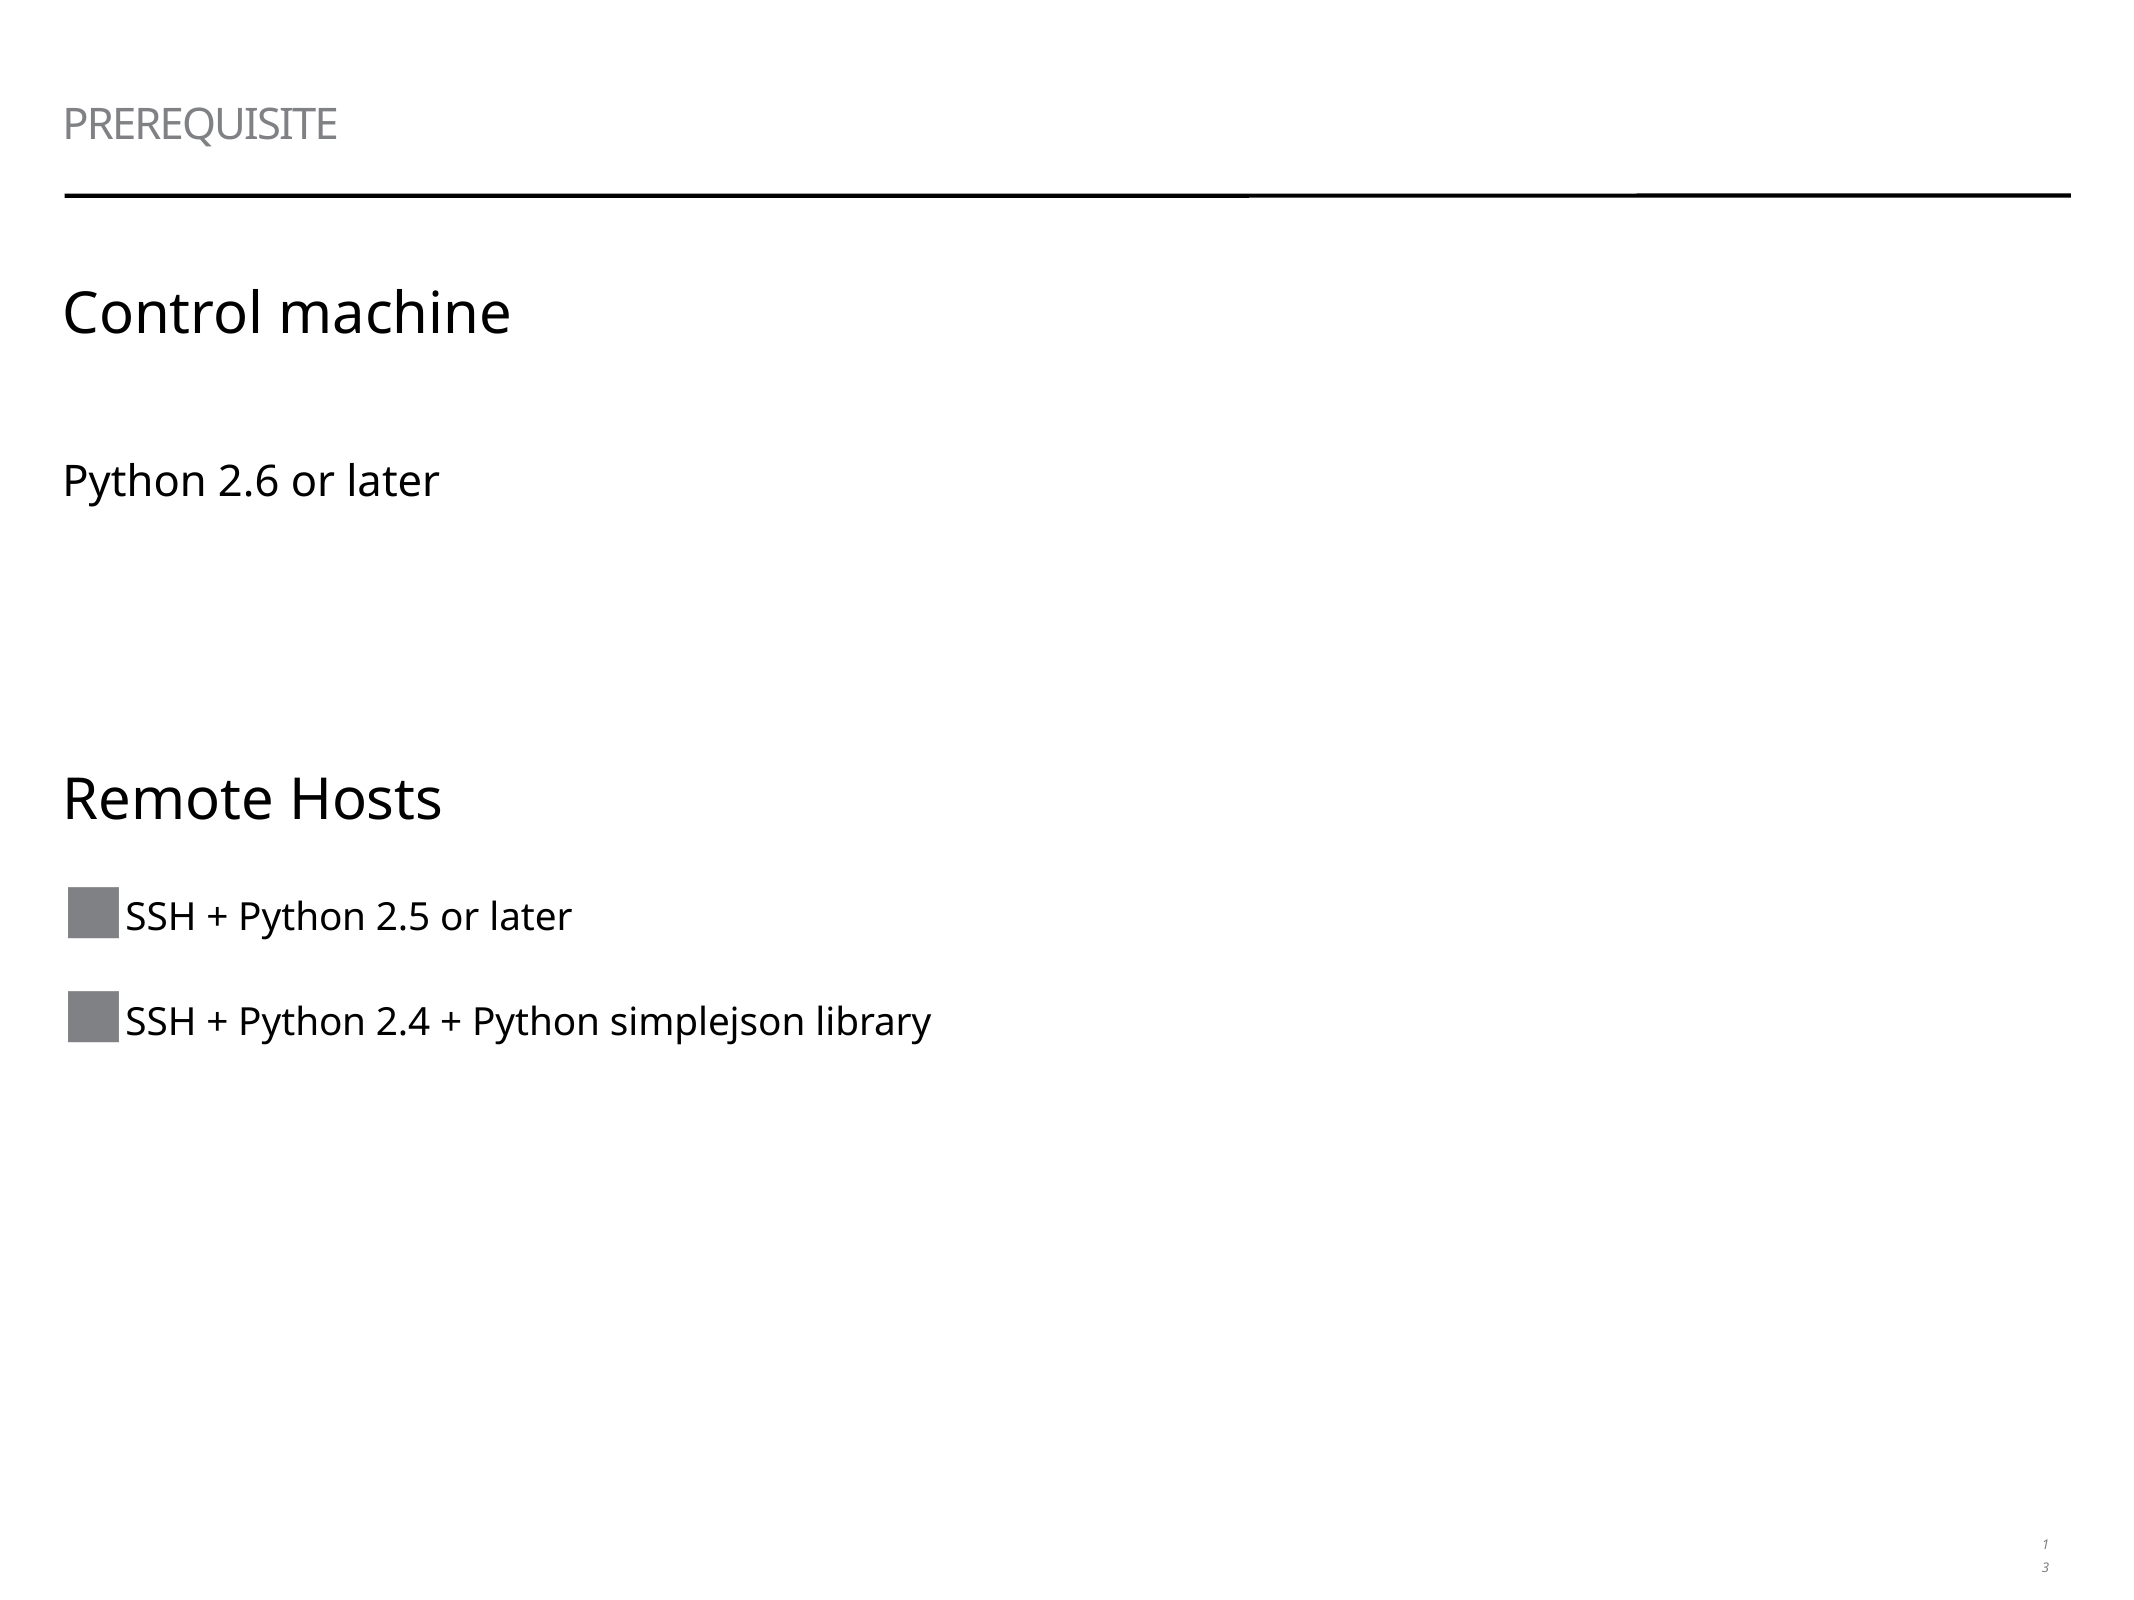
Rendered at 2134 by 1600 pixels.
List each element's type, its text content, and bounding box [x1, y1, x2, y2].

slide_number <number> [2026, 1518, 2071, 1567]
list Control machine Python 2.6 or later Remote Hosts SSH + Python 2.5 or later SSH + Python 2.4 + Python simplejson library [62, 233, 2071, 1486]
title PREREQUISITE [62, 50, 2071, 169]
